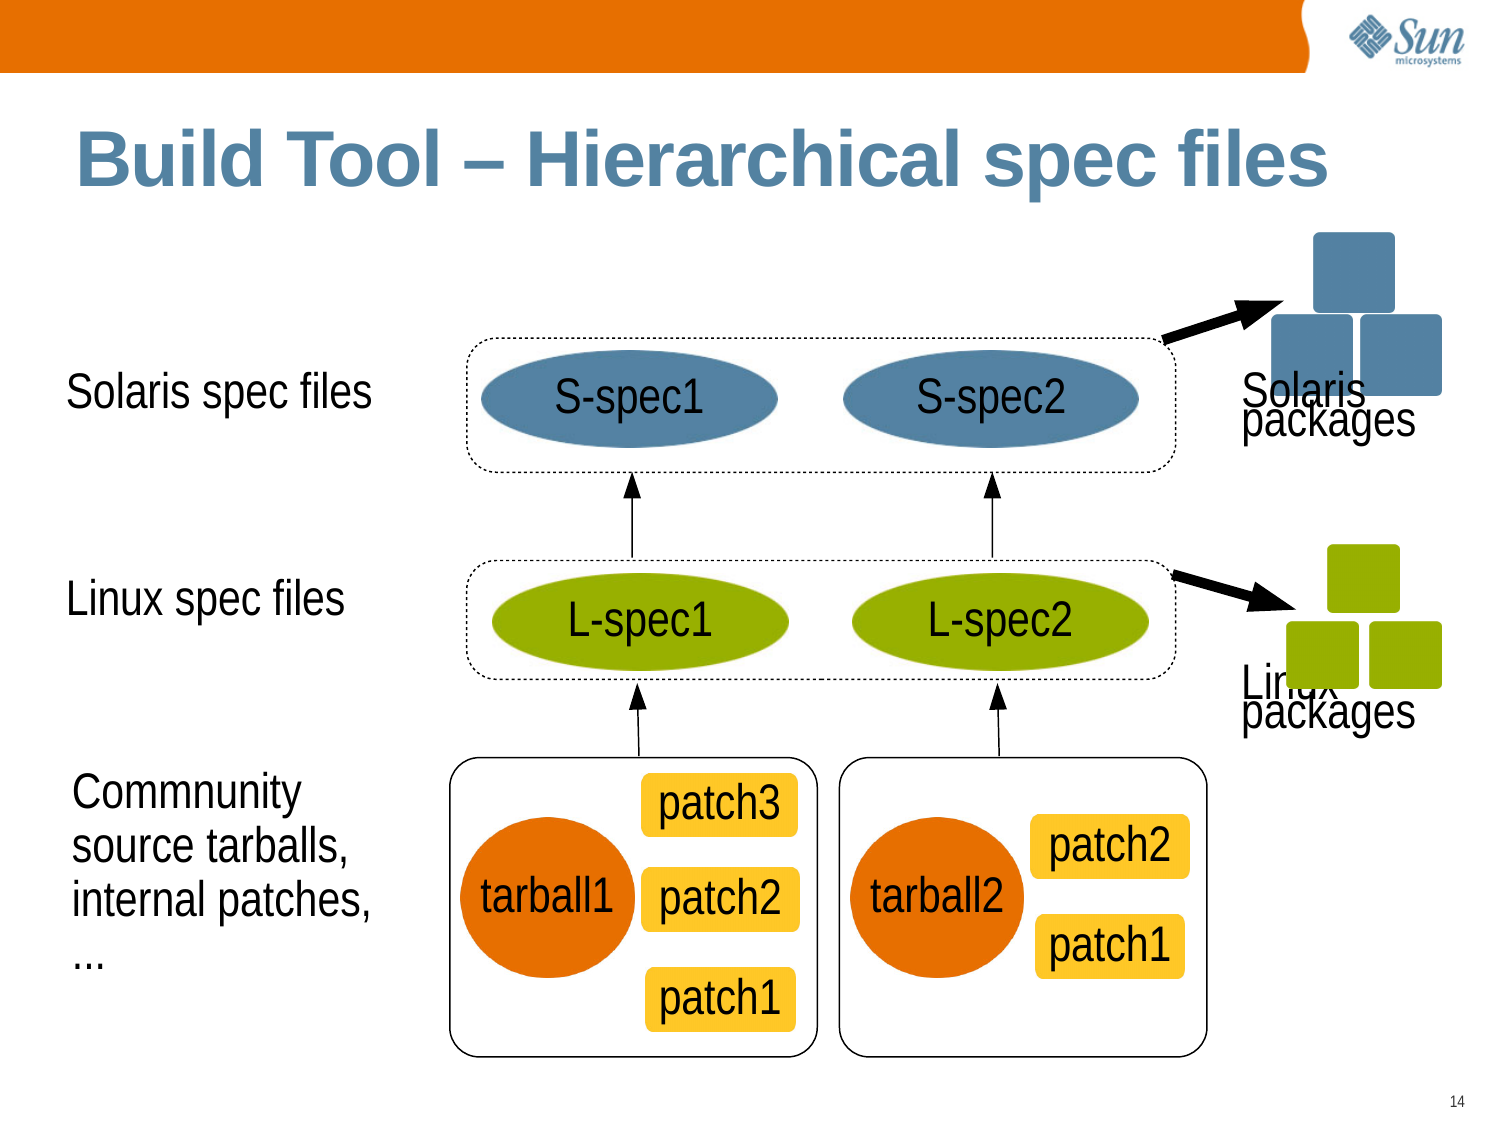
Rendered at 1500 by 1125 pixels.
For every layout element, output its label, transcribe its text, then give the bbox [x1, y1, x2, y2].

title Build Tool – Hierarchical spec files [75, 123, 1437, 227]
picture [850, 817, 1024, 978]
picture [1271, 314, 1353, 384]
picture [1035, 914, 1185, 979]
picture [1360, 314, 1442, 396]
picture [1286, 621, 1359, 689]
picture [852, 573, 1149, 671]
picture [460, 817, 635, 978]
text_box Solaris spec files [65, 369, 388, 427]
picture [1369, 621, 1442, 689]
picture [492, 573, 789, 671]
picture [641, 773, 798, 837]
text_box Linux packages [1241, 676, 1488, 762]
picture [645, 967, 796, 1032]
text_box Linux spec files [65, 576, 388, 633]
picture [1313, 232, 1395, 313]
picture [843, 350, 1139, 448]
picture [1030, 814, 1190, 879]
picture [1327, 544, 1400, 613]
text_box Commnunity source tarballs, internal patches, ... [71, 777, 446, 994]
text_box Solaris packages [1241, 384, 1433, 509]
picture [481, 350, 778, 448]
picture [0, 0, 1500, 73]
picture [641, 867, 800, 932]
